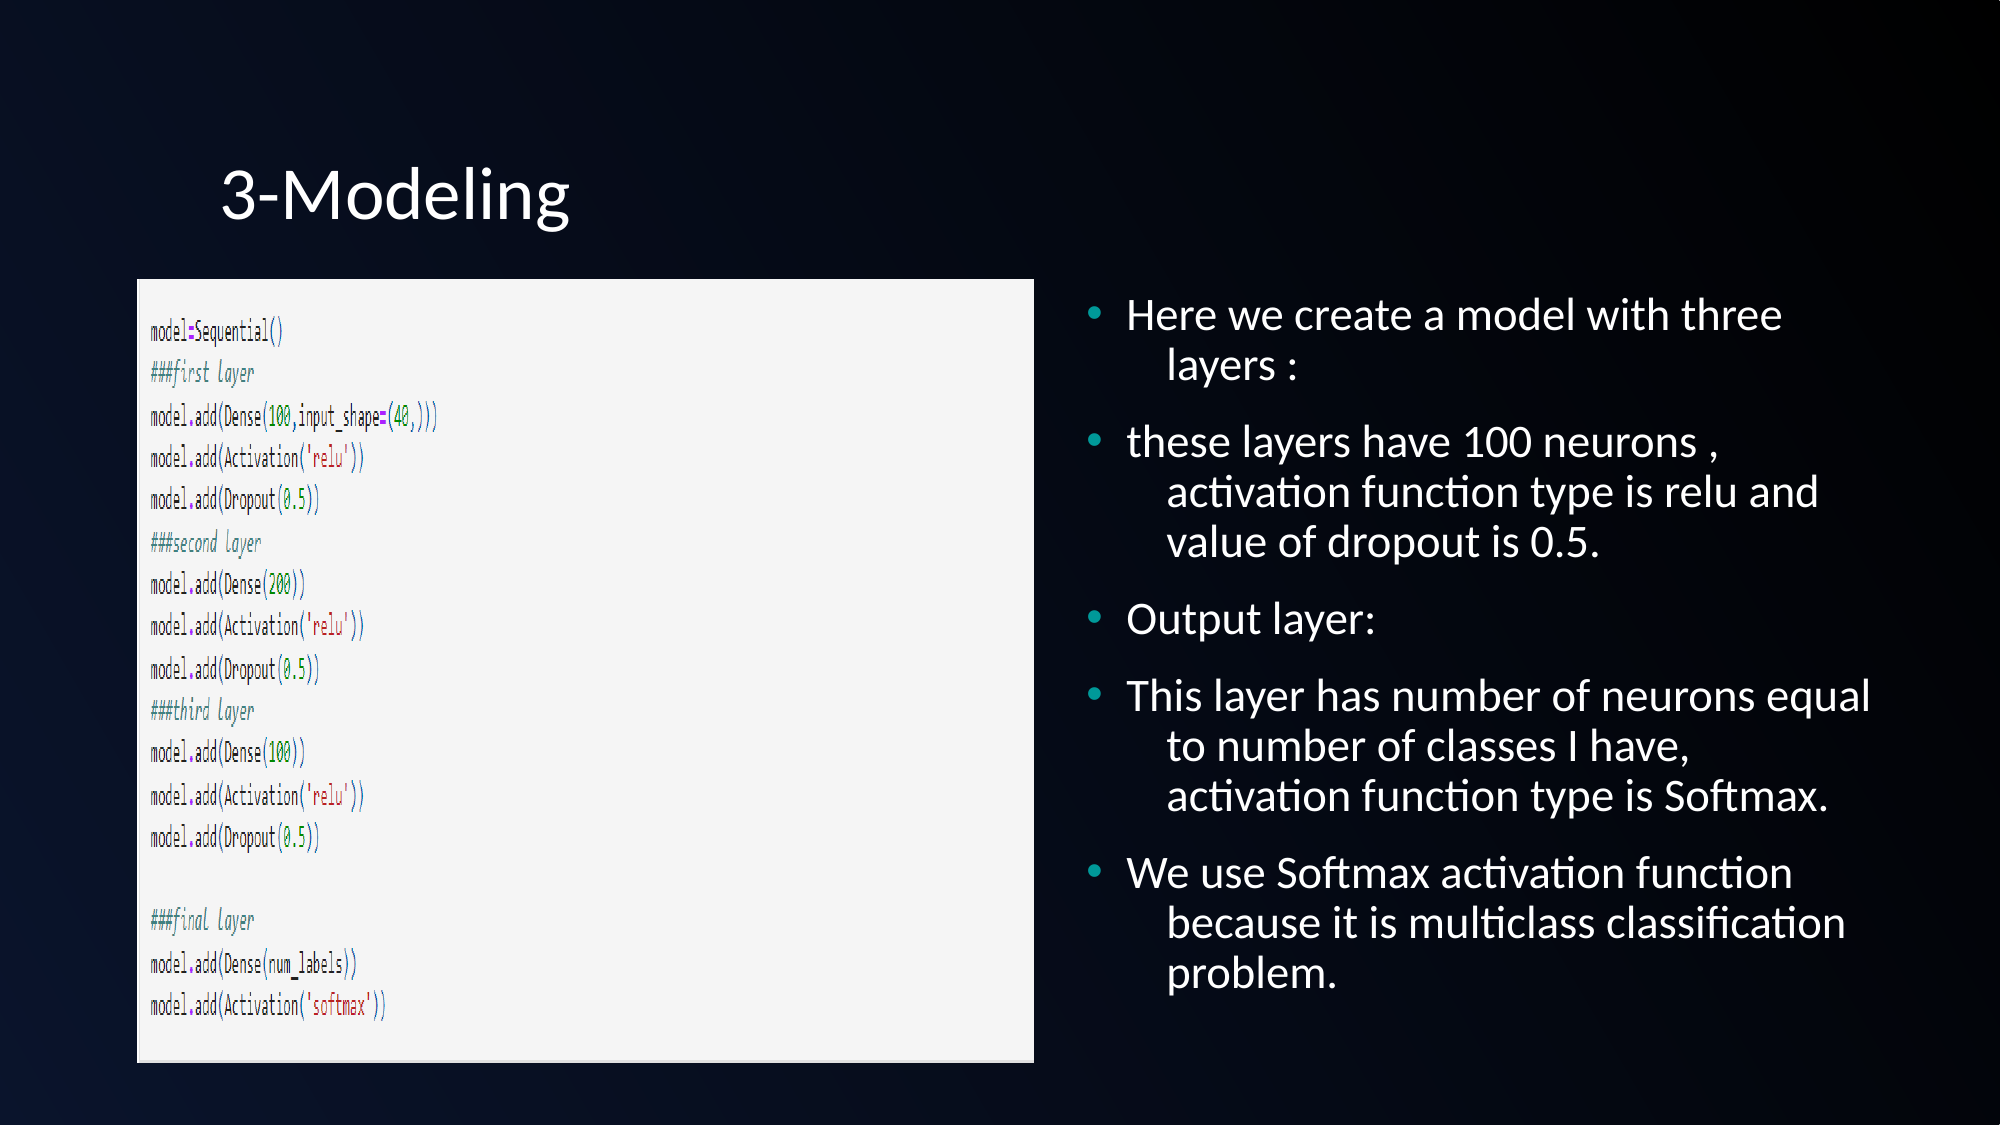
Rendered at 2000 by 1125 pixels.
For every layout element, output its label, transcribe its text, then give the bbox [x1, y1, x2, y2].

picture [137, 279, 1034, 1063]
title 3-Modeling [199, 45, 1900, 246]
list Here we create a model with three layers : these layers have 100 neurons , activation function type is relu and value of dropout is 0.5. Output layer: This layer has number of neurons equal to number of classes I have, activation function type is Softmax. We use Softmax activation function because it is multiclass classification problem. [1066, 279, 1900, 1013]
